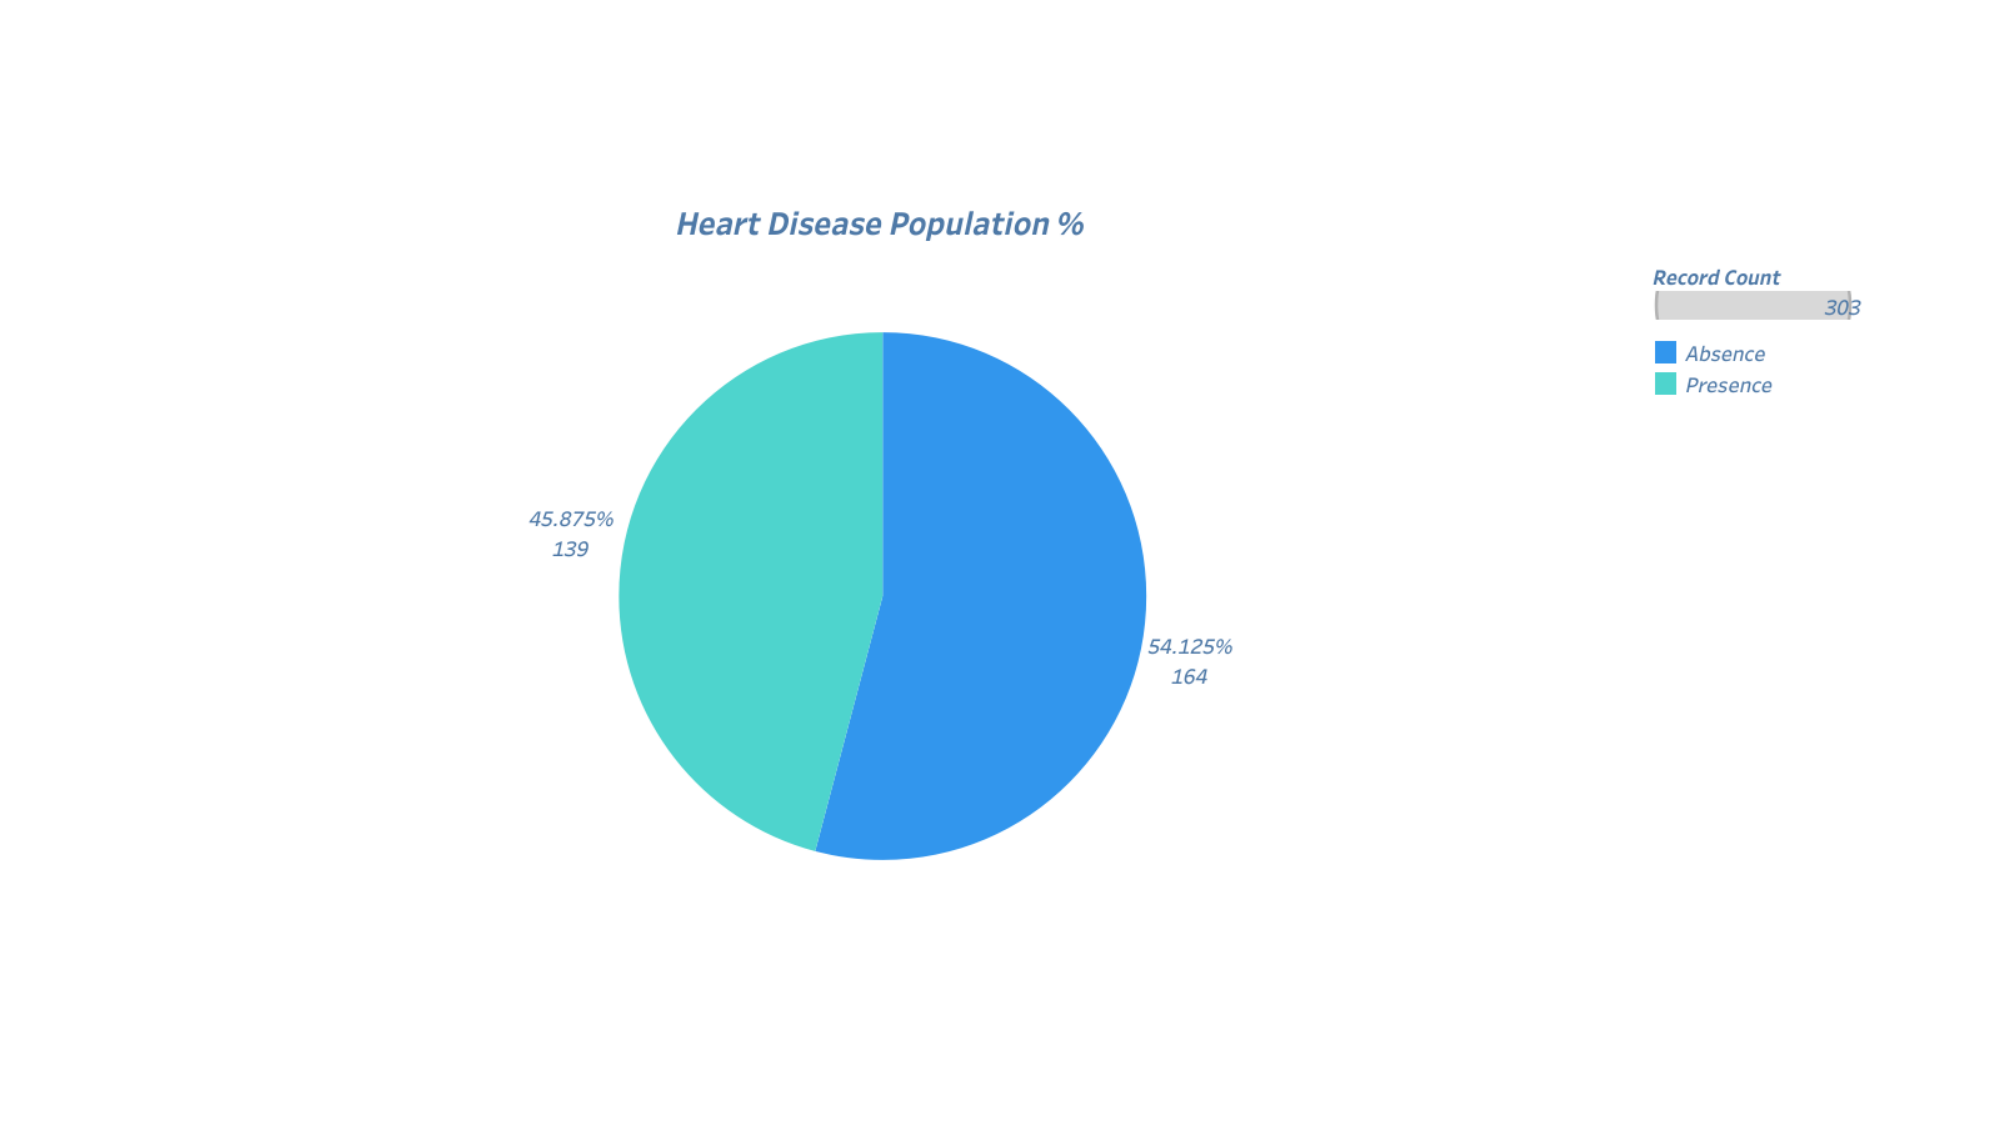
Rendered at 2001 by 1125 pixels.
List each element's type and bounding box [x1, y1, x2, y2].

picture [131, 191, 1869, 934]
